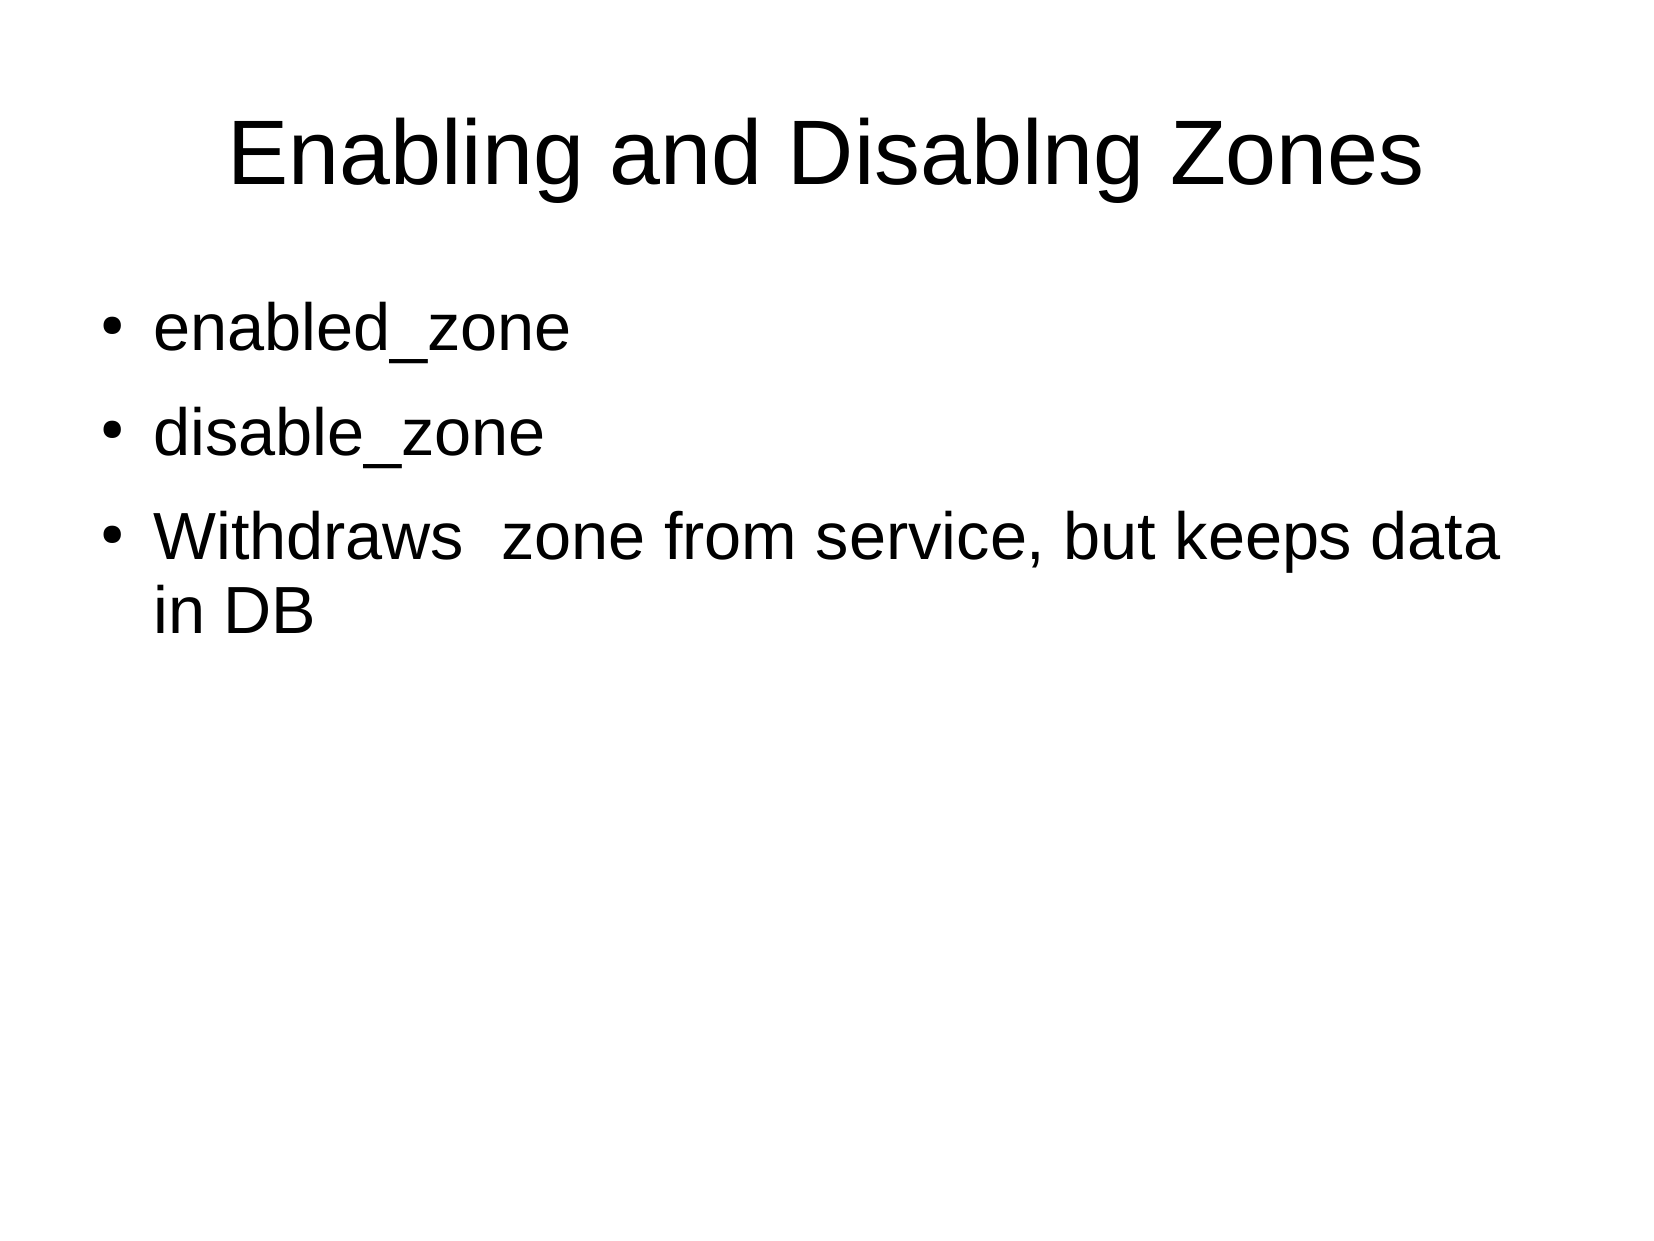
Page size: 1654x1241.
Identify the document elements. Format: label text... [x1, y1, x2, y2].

title Enabling and Disablng Zones [82, 49, 1571, 257]
list enabled_zone disable_zone Withdraws zone from service, but keeps data in DB [82, 290, 1538, 1010]
